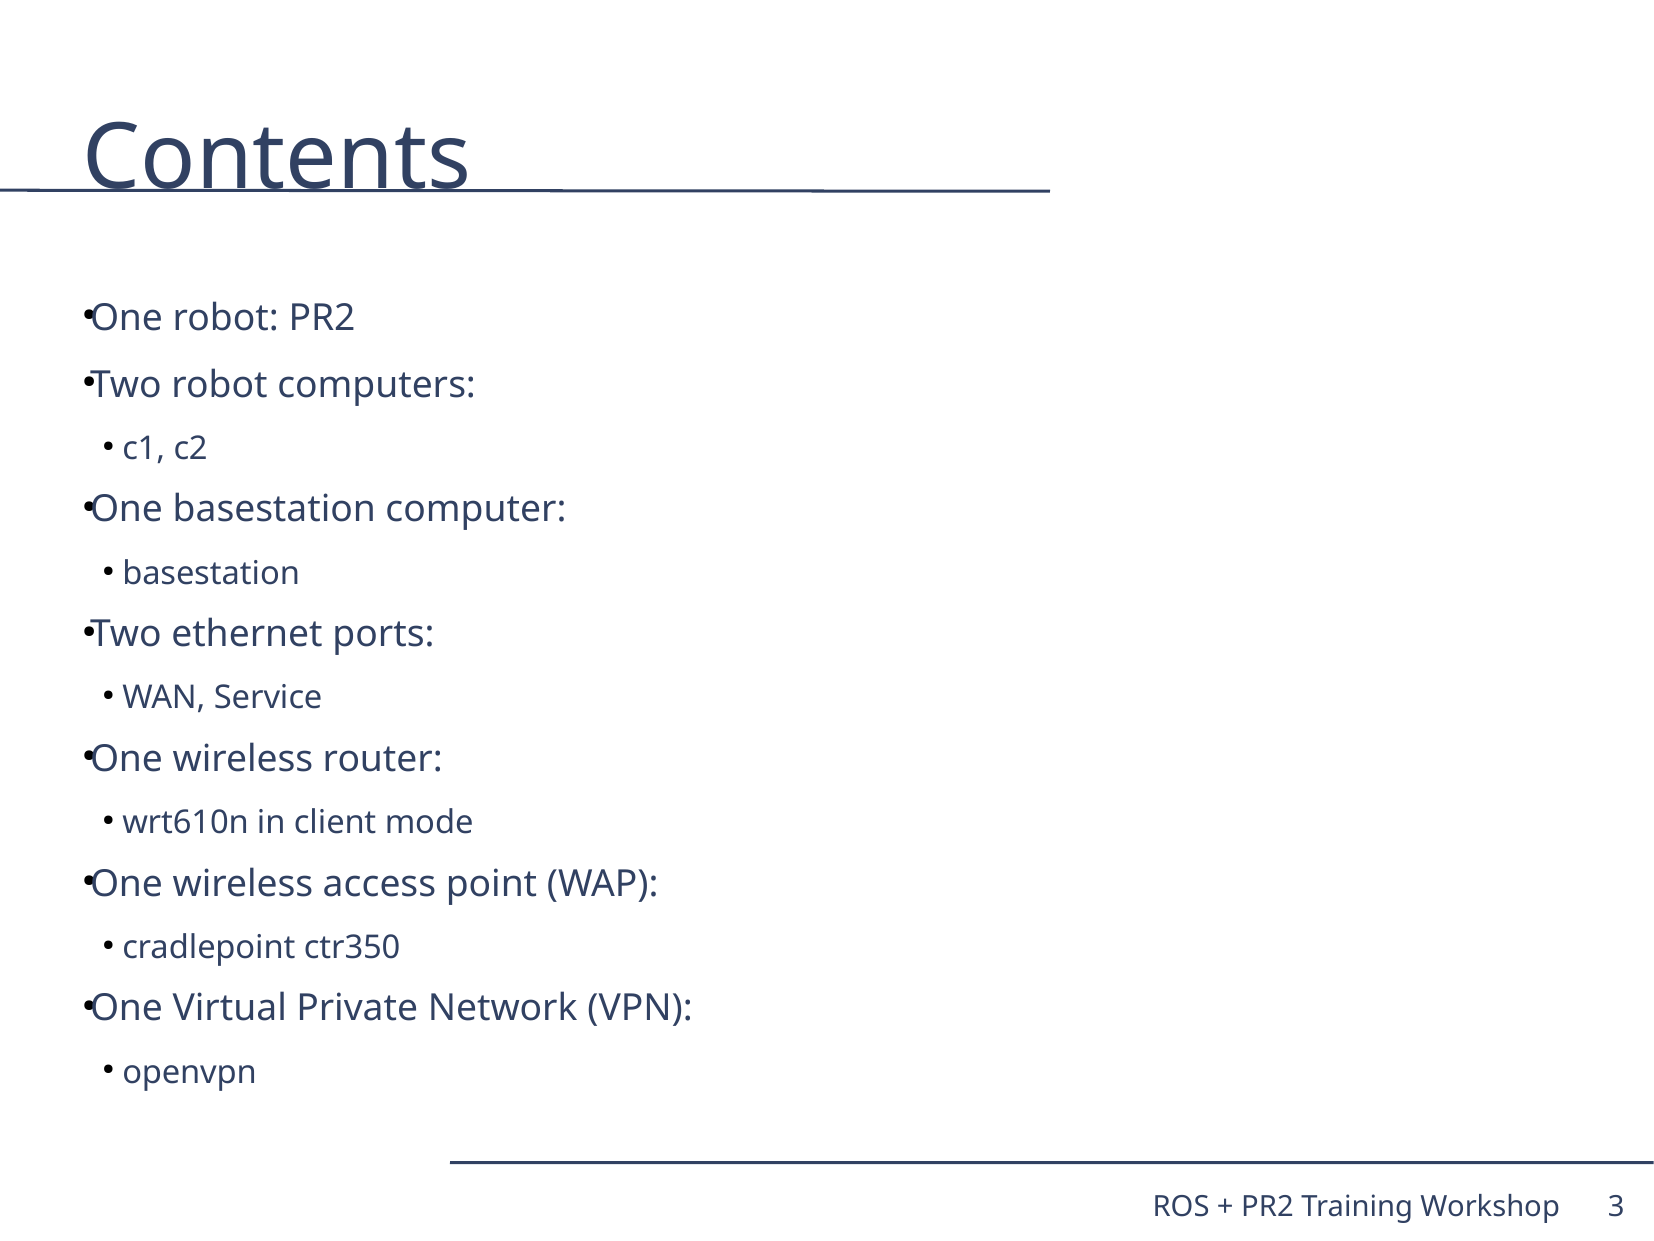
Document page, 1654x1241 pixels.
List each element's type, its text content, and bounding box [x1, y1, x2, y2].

list One robot: PR2 Two robot computers: c1, c2 One basestation computer: basestation Two ethernet ports: WAN, Service One wireless router: wrt610n in client mode One wireless access point (WAP): cradlepoint ctr350 One Virtual Private Network (VPN): openvpn [82, 290, 1571, 1109]
title Contents [82, 49, 1571, 257]
